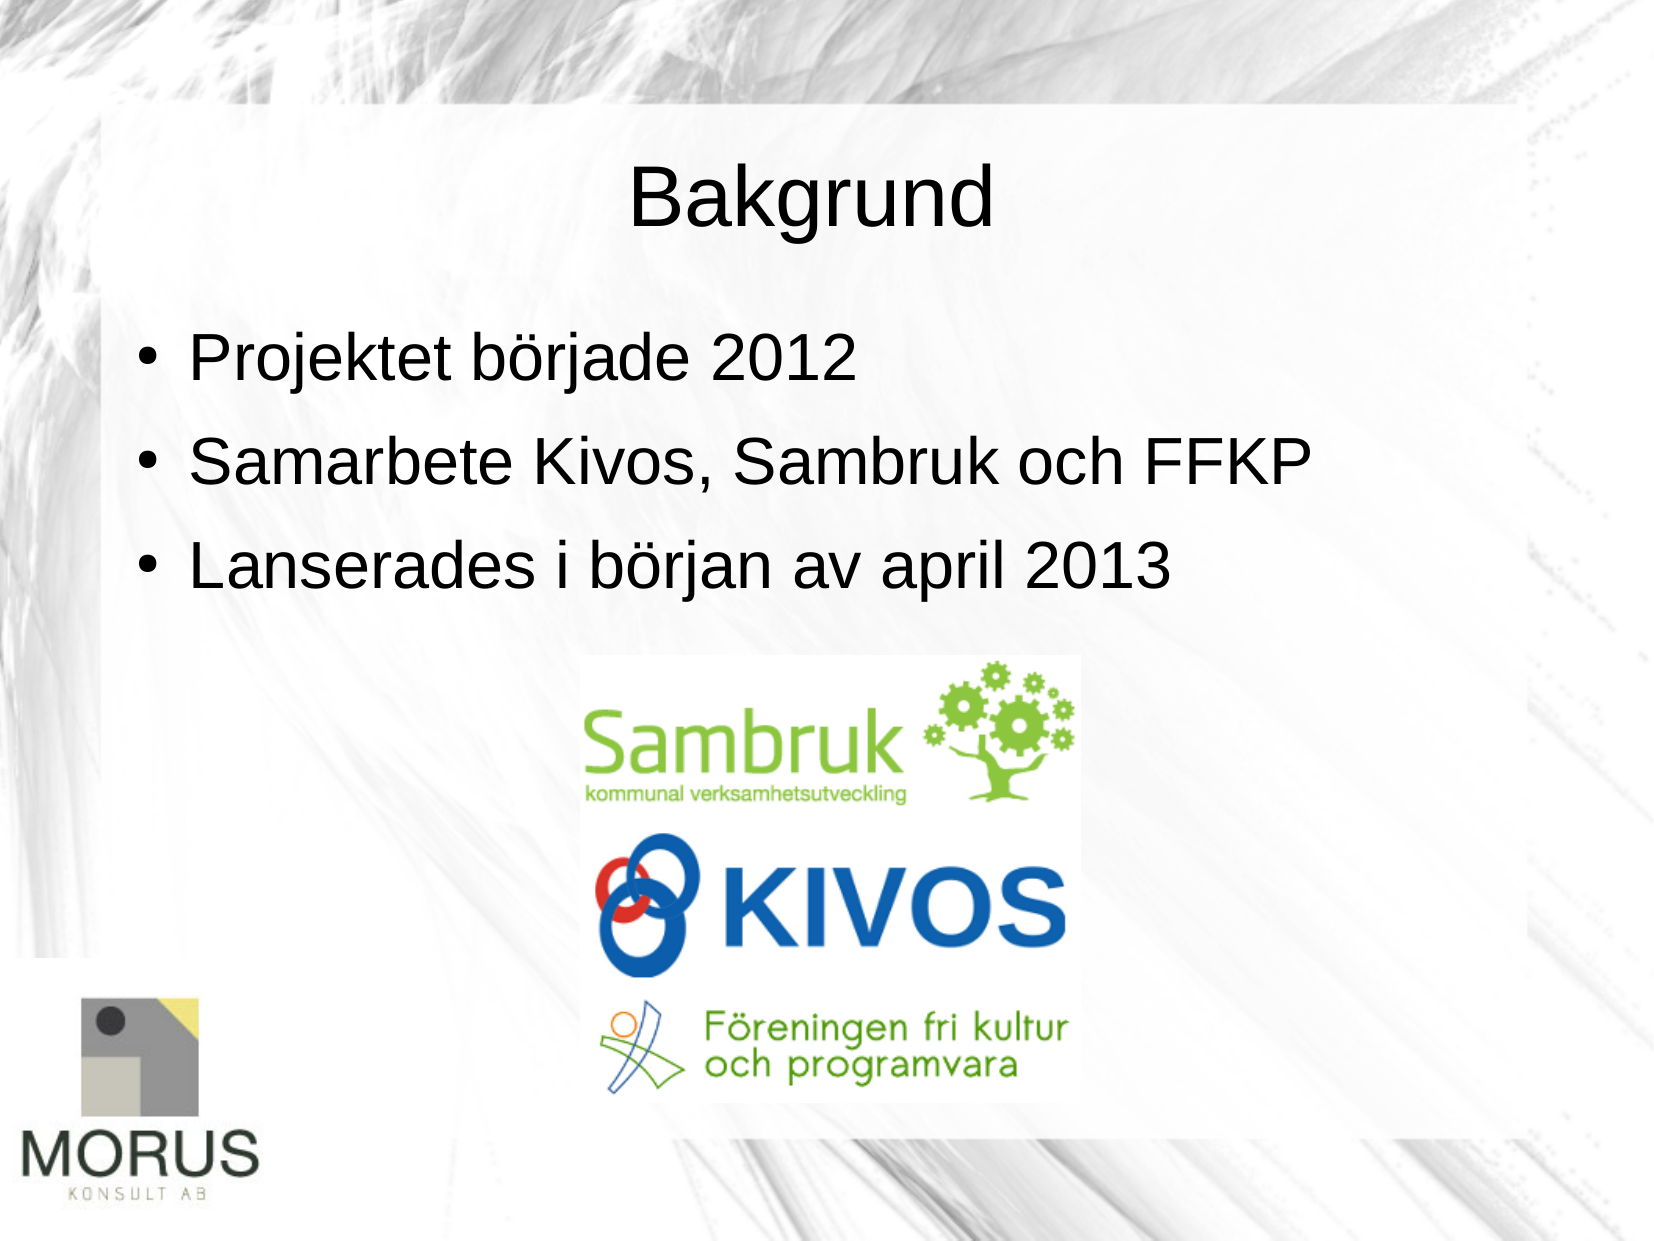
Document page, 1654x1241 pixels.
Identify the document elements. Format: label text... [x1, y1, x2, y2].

list Projektet började 2012 Samarbete Kivos, Sambruk och FFKP Lanserades i början av april 2013 [118, 319, 1571, 1040]
title Bakgrund [118, 112, 1506, 281]
picture [0, 0, 1654, 1241]
